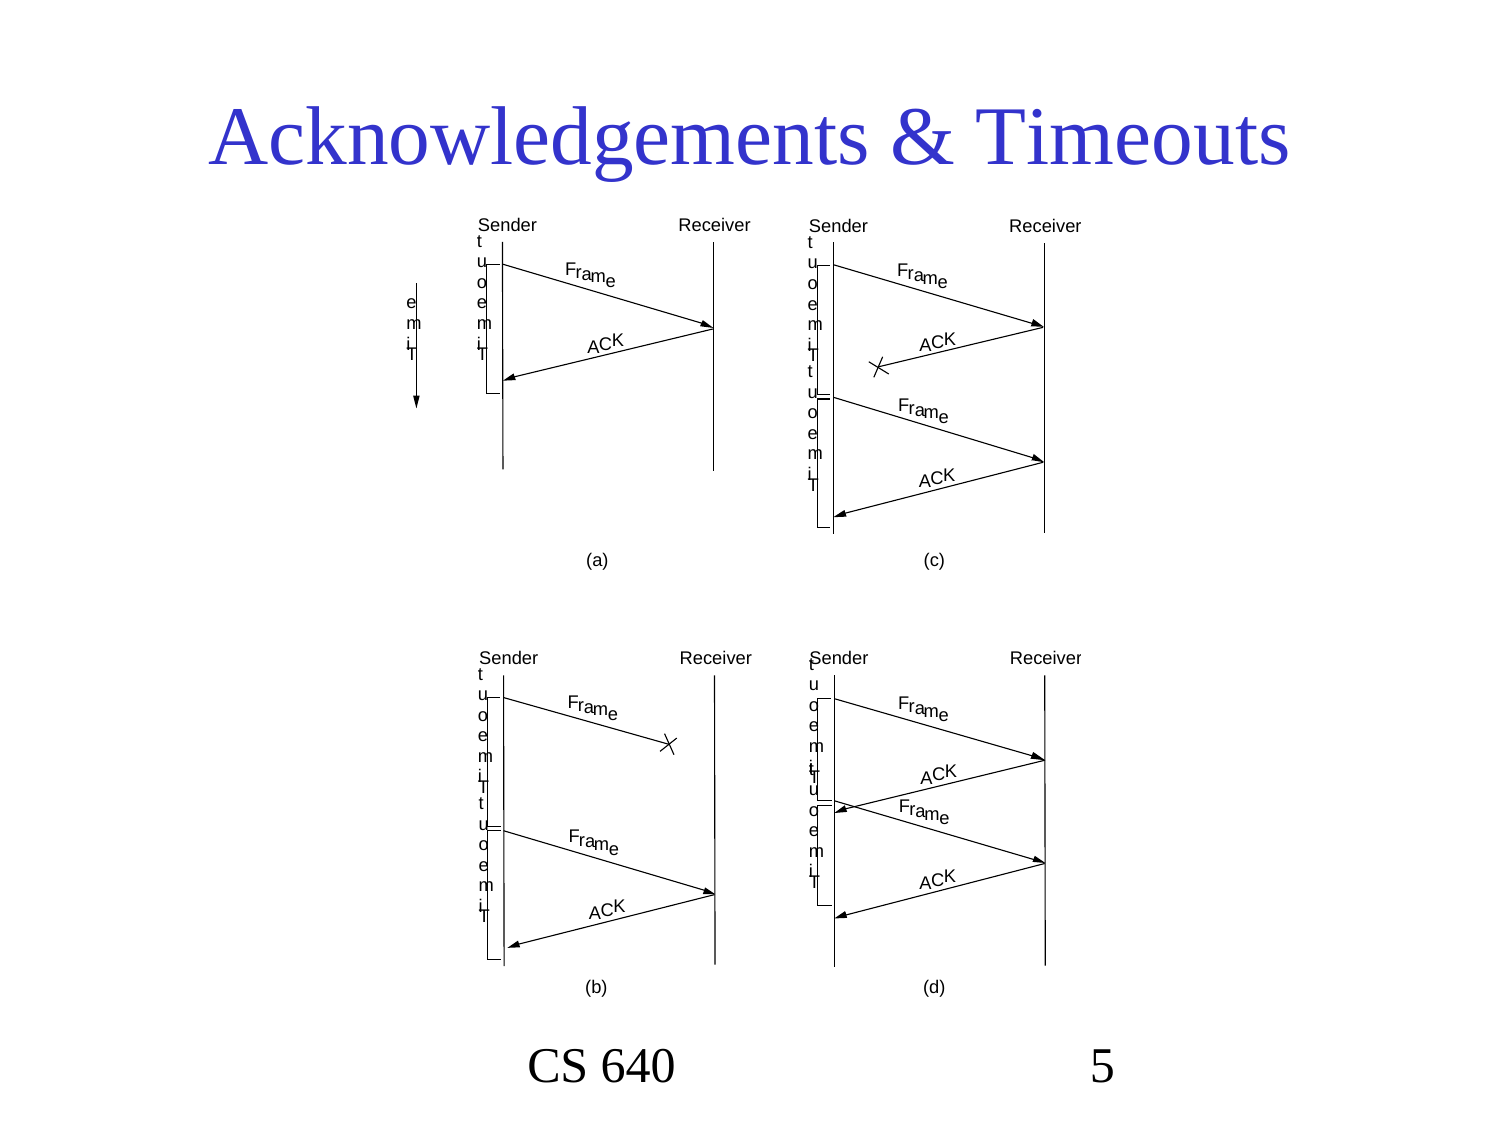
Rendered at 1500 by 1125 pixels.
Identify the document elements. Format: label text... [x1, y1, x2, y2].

title Acknowledgements & Timeouts [112, 37, 1388, 225]
picture [387, 212, 1081, 1000]
